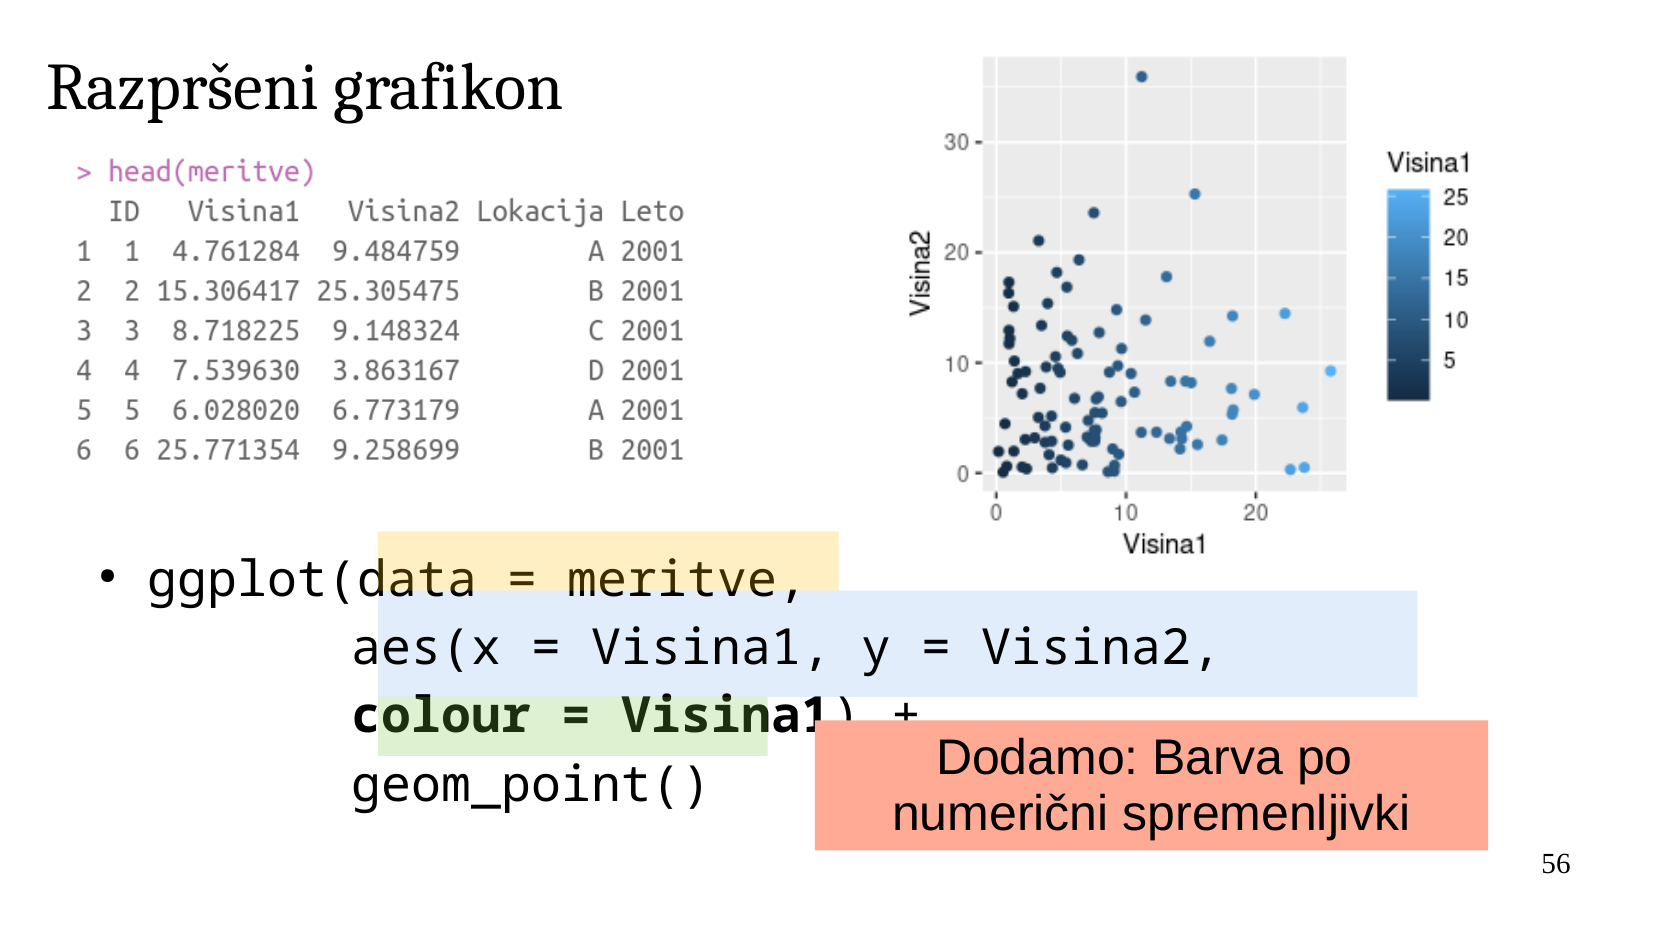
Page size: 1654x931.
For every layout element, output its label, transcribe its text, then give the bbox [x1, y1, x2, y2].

text_box [377, 531, 839, 591]
picture [70, 155, 697, 473]
list ggplot(data = meritve, aes(x = Visina1, y = Visina2, colour = Visina1) + geom_point() [82, 542, 1571, 886]
text_box Dodamo: Barva po numerični spremenljivki [814, 720, 1489, 851]
picture [897, 44, 1501, 574]
title Razpršeni grafikon [46, 33, 1535, 142]
text_box [377, 696, 768, 756]
